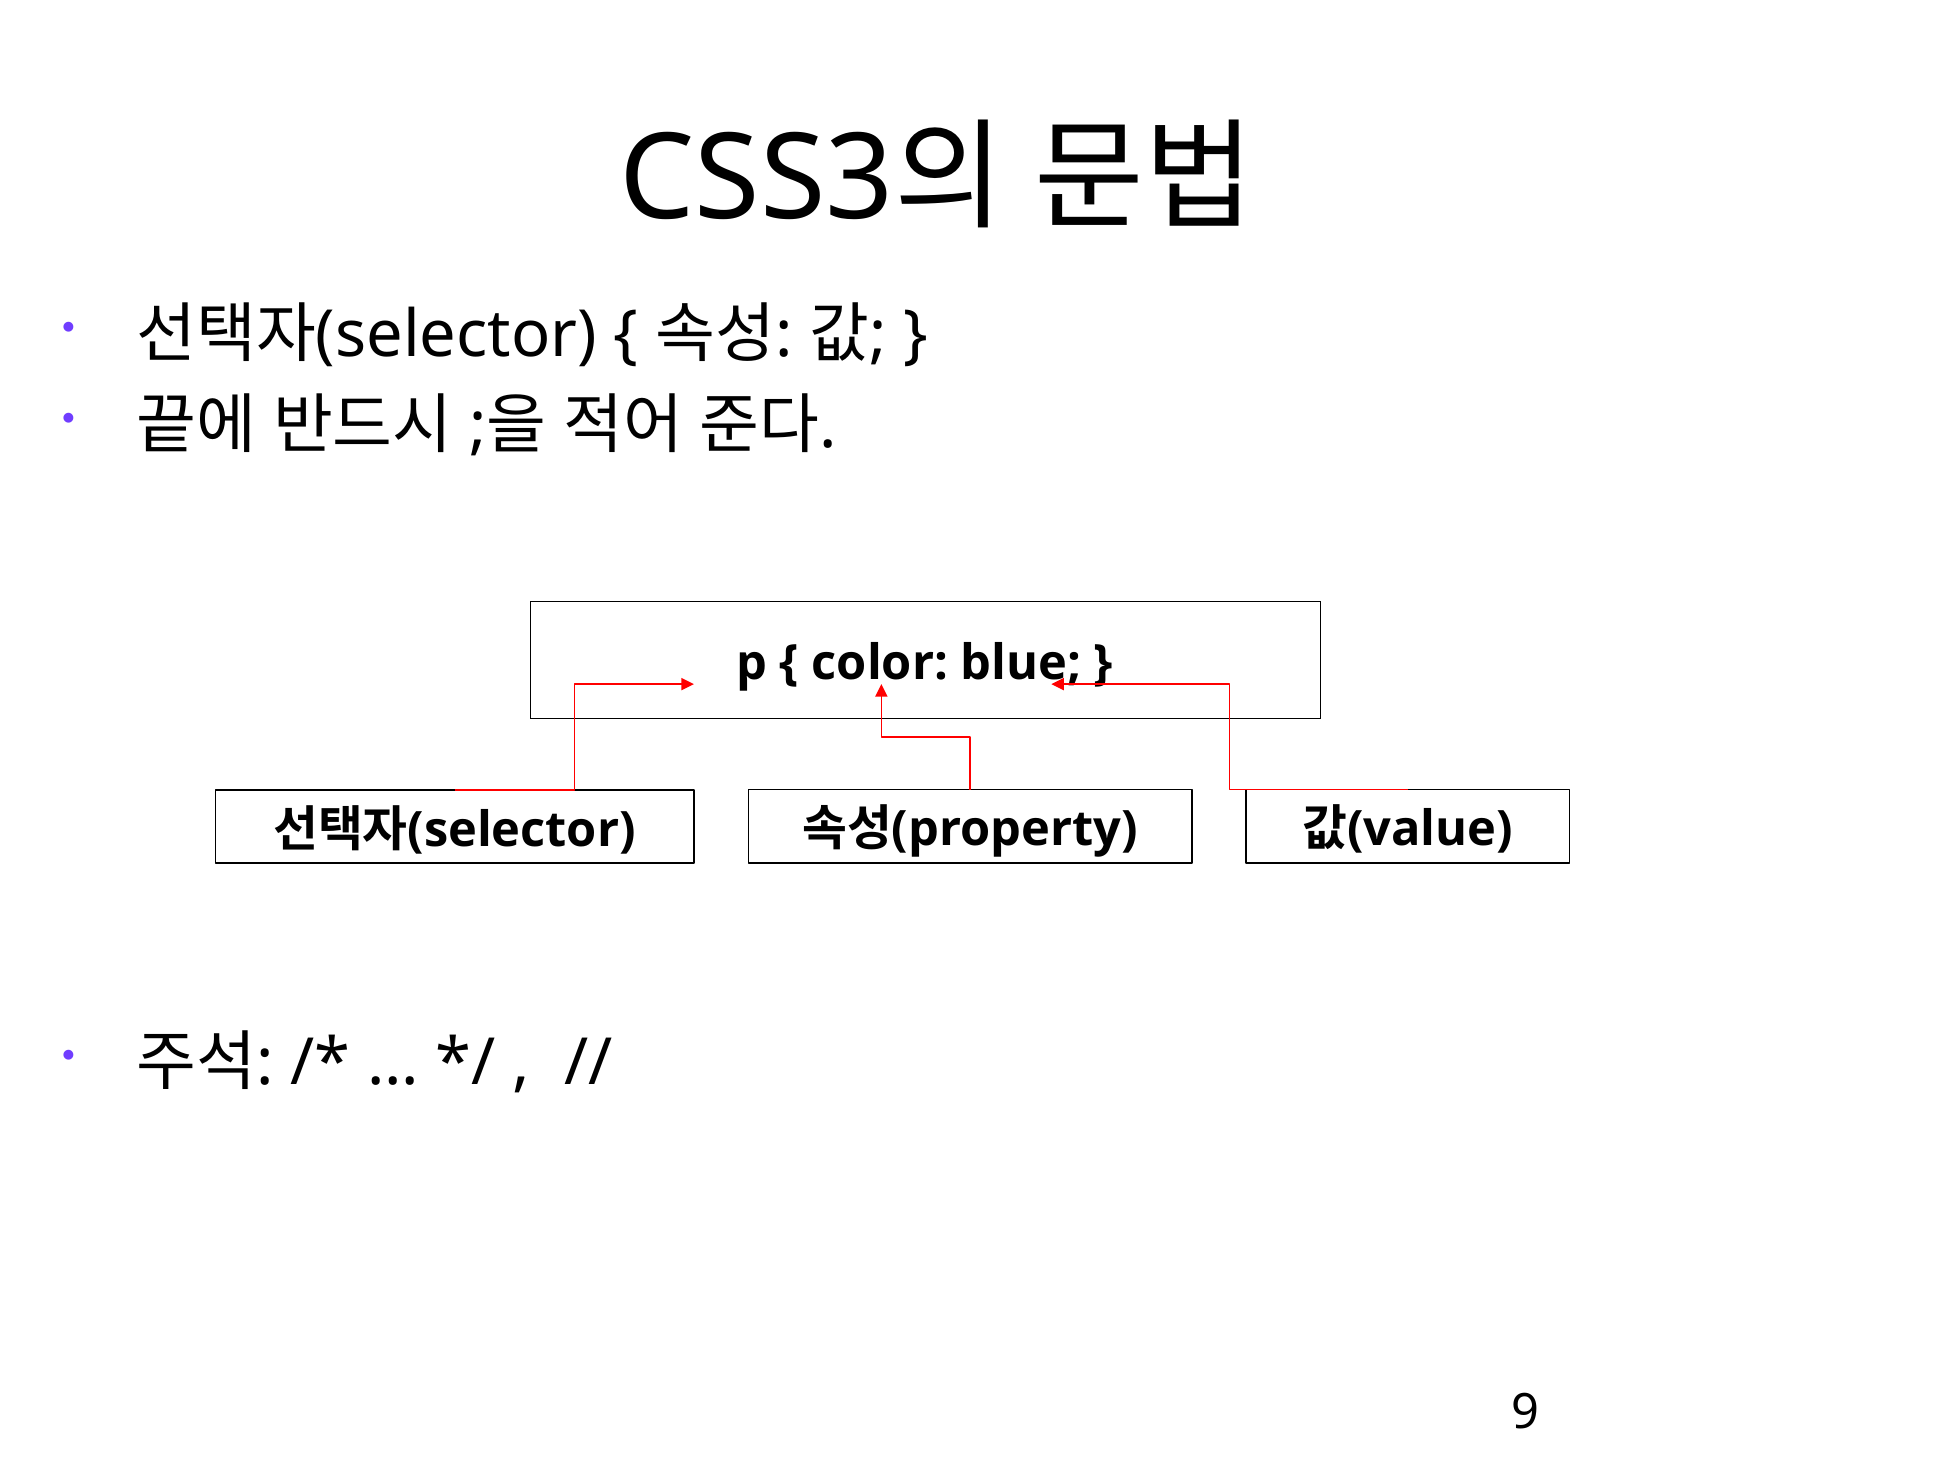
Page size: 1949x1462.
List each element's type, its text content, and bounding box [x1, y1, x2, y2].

list 선택자(selector) { 속성: 값; } 끝에 반드시 ;을 적어 준다. 주석: /* … */ , // [48, 284, 1897, 1343]
text_box 값(value) [1245, 789, 1570, 864]
text_box 선택자(selector) [215, 789, 694, 864]
title CSS3의 문법 [156, 92, 1749, 255]
text_box 속성(property) [748, 789, 1192, 864]
text_box p { color: blue; } [530, 601, 1321, 719]
slide_number <숫자> [1496, 1372, 1899, 1462]
